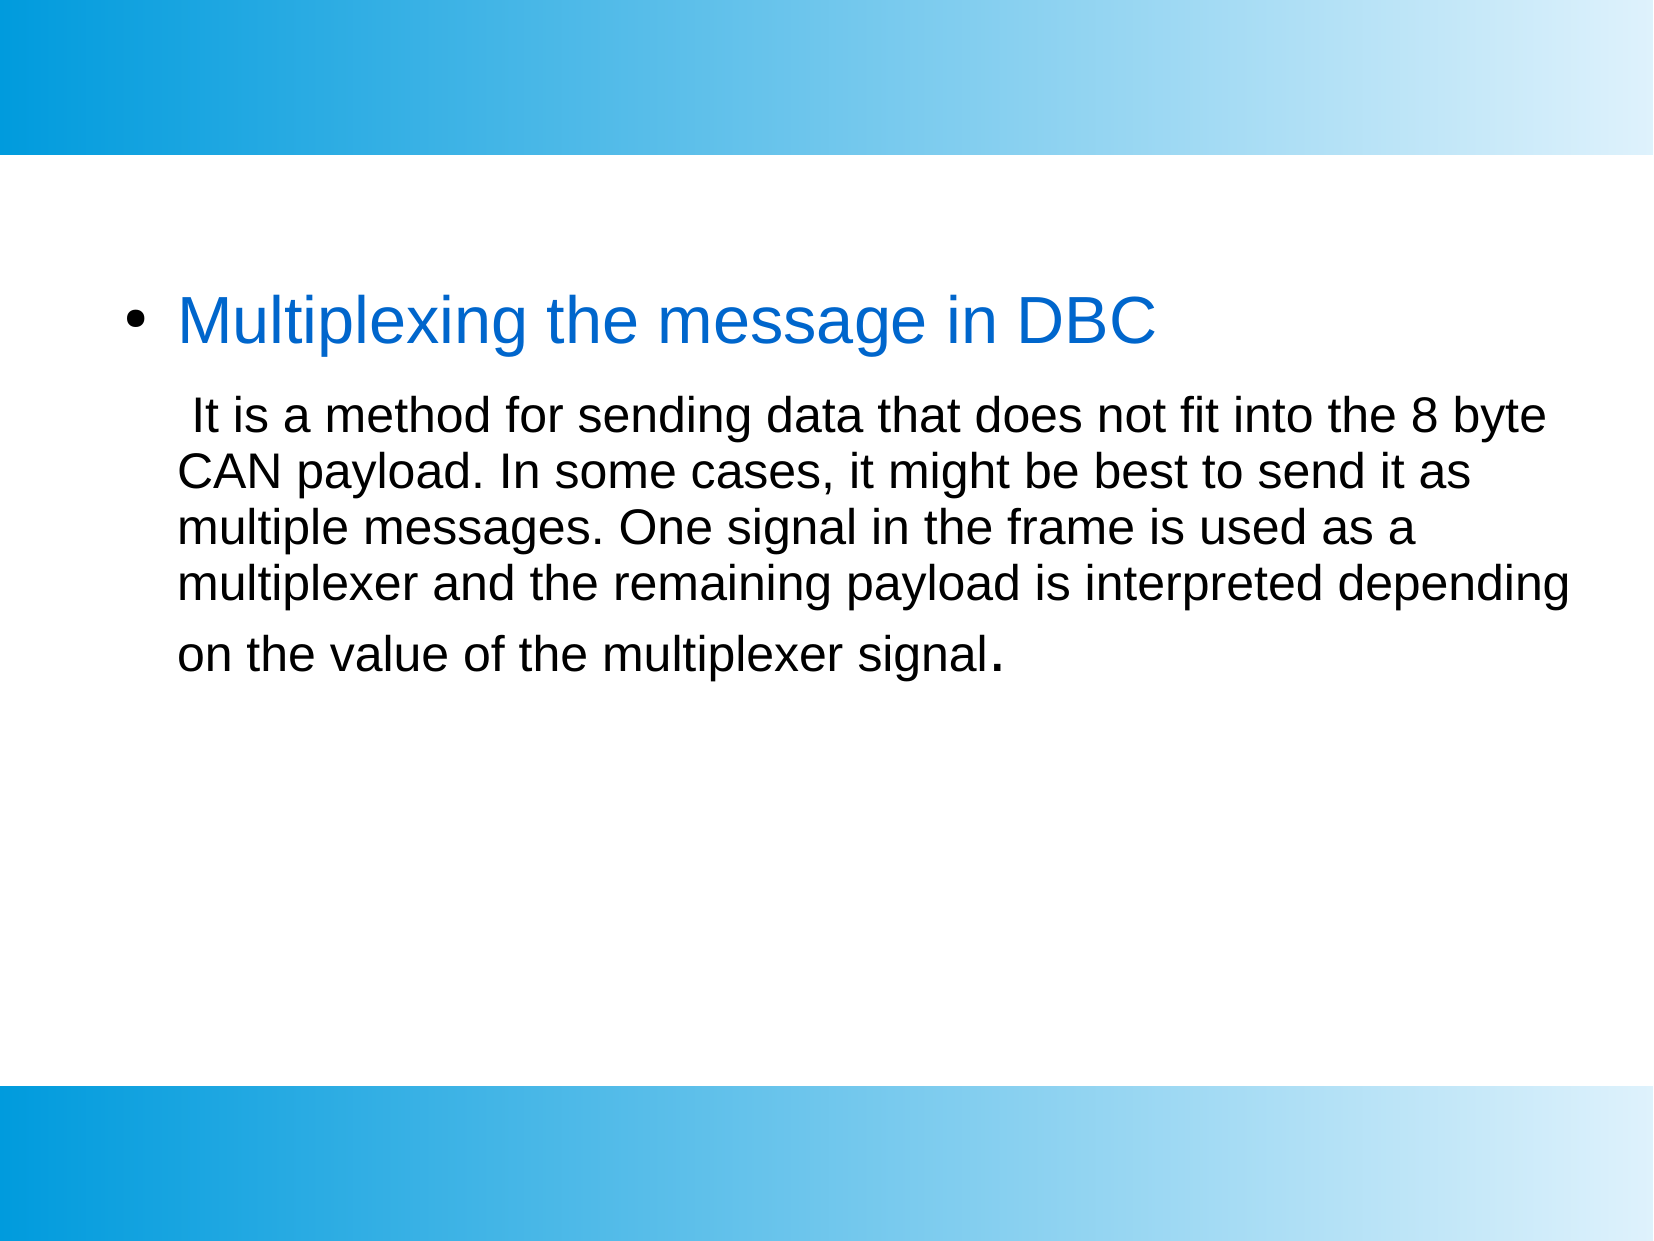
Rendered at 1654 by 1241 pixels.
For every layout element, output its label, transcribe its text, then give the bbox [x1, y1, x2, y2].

list Multiplexing the message in DBC It is a method for sending data that does not fit into the 8 byte CAN payload. In some cases, it might be best to send it as multiple messages. One signal in the frame is used as a multiplexer and the remaining payload is interpreted depending on the value of the multiplexer signal. [106, 283, 1595, 1003]
